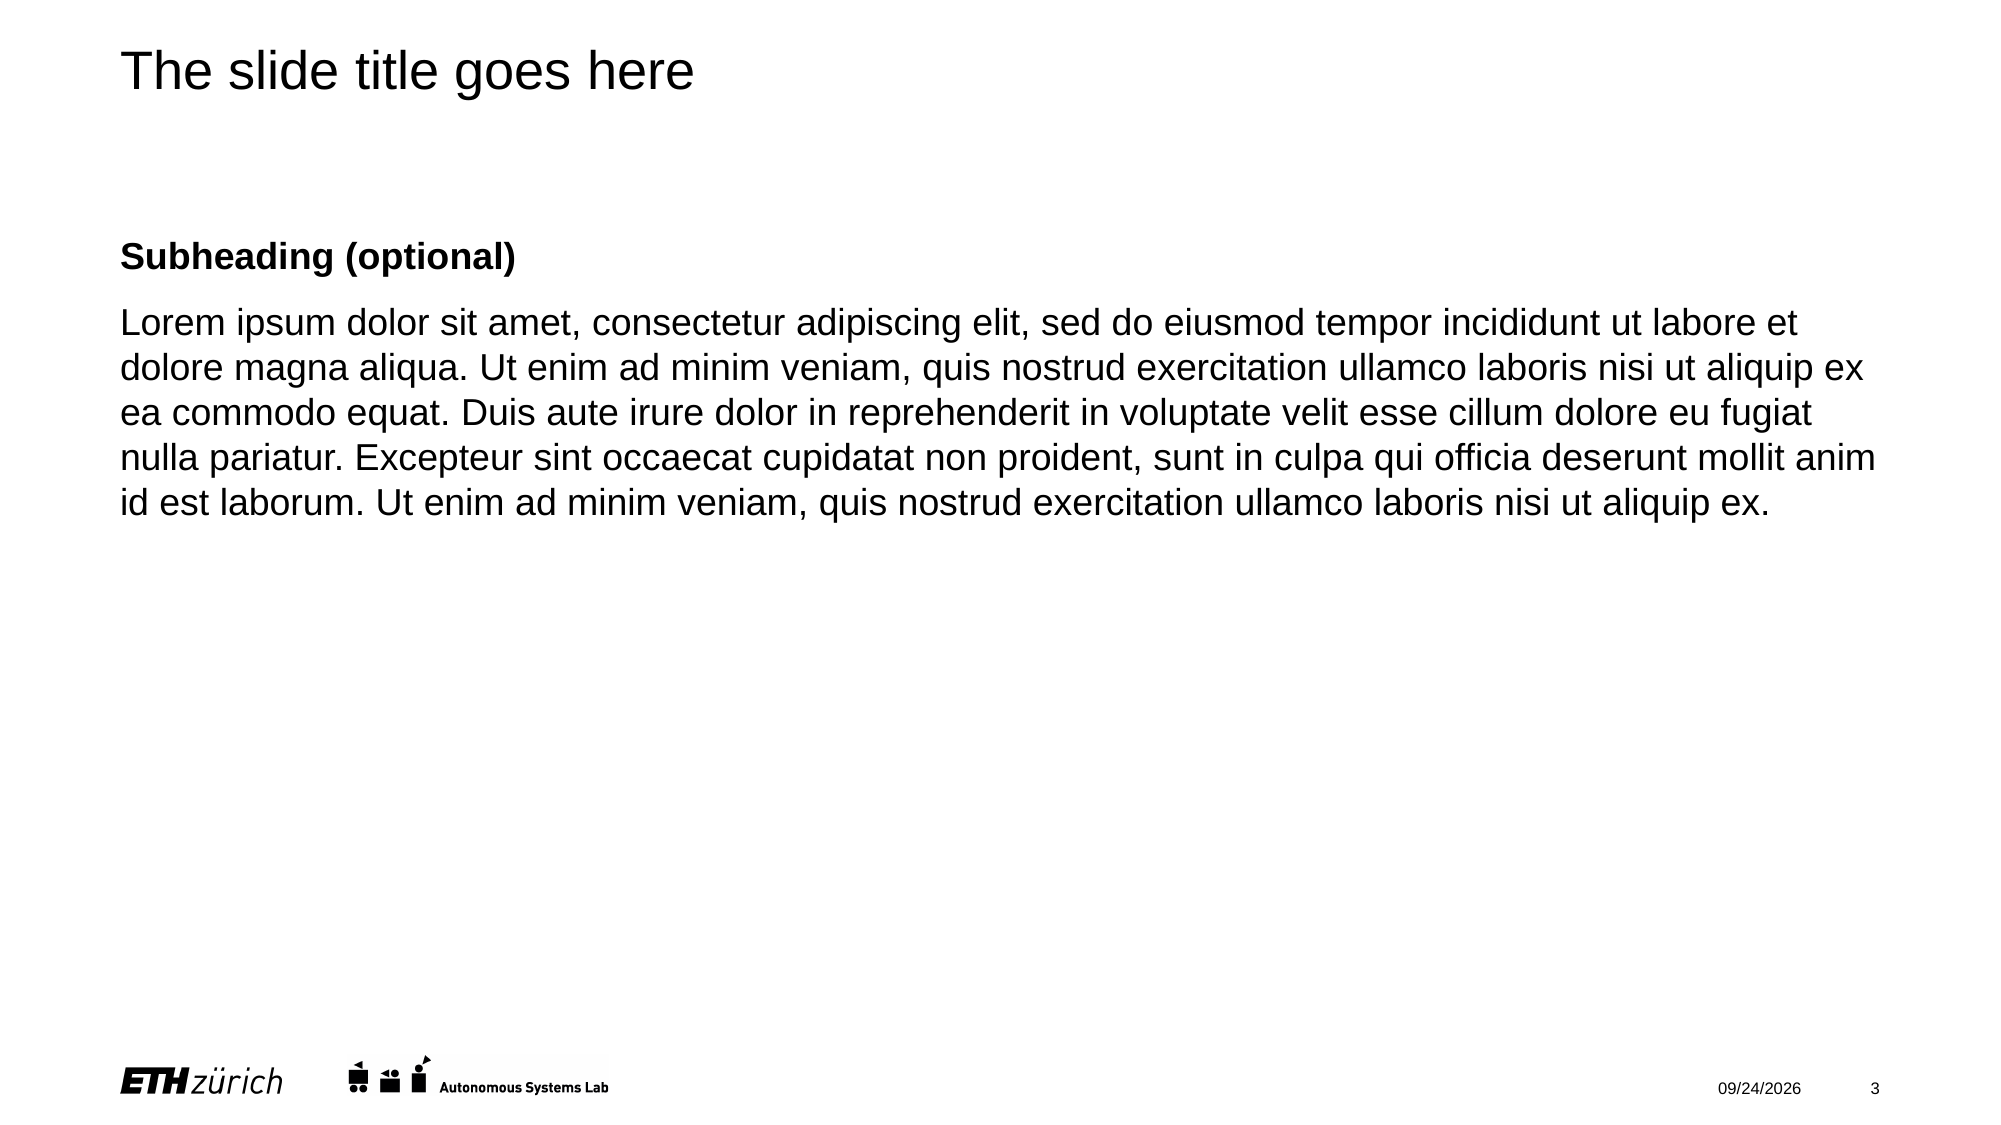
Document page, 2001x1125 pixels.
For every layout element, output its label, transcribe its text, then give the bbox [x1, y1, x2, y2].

slide_number 01/04/2021 [1718, 1069, 1819, 1106]
picture [120, 1067, 282, 1094]
slide_number <number> [1827, 1069, 1880, 1106]
list Subheading (optional) Lorem ipsum dolor sit amet, consectetur adipiscing elit, sed do eiusmod tempor incididunt ut labore et dolore magna aliqua. Ut enim ad minim veniam, quis nostrud exercitation ullamco laboris nisi ut aliquip ex ea commodo equat. Duis aute irure dolor in reprehenderit in voluptate velit esse cillum dolore eu fugiat nulla pariatur. Excepteur sint occaecat cupidatat non proident, sunt in culpa qui officia deserunt mollit anim id est laborum. Ut enim ad minim veniam, quis nostrud exercitation ullamco laboris nisi ut aliquip ex. [120, 231, 1880, 1000]
title The slide title goes here [120, 42, 1880, 191]
